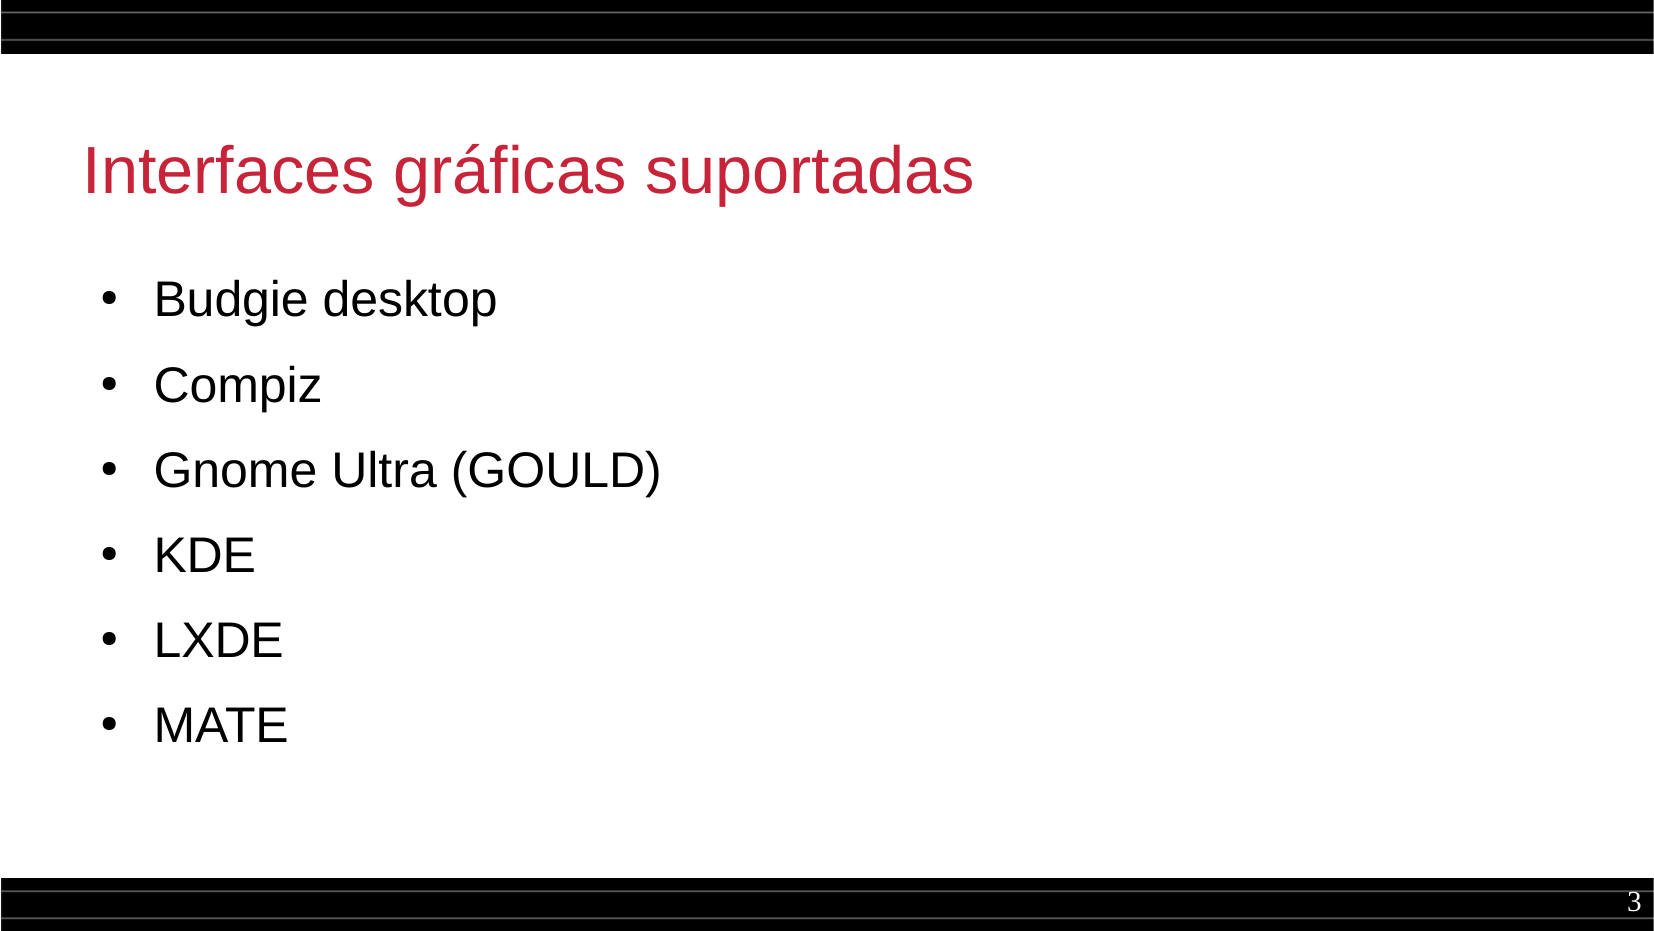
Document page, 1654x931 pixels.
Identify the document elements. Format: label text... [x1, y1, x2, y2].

title Interfaces gráficas suportadas [82, 92, 1571, 249]
picture [1, 878, 1654, 931]
list Budgie desktop Compiz Gnome Ultra (GOULD) KDE LXDE MATE [82, 271, 1571, 758]
picture [1, 0, 1654, 54]
